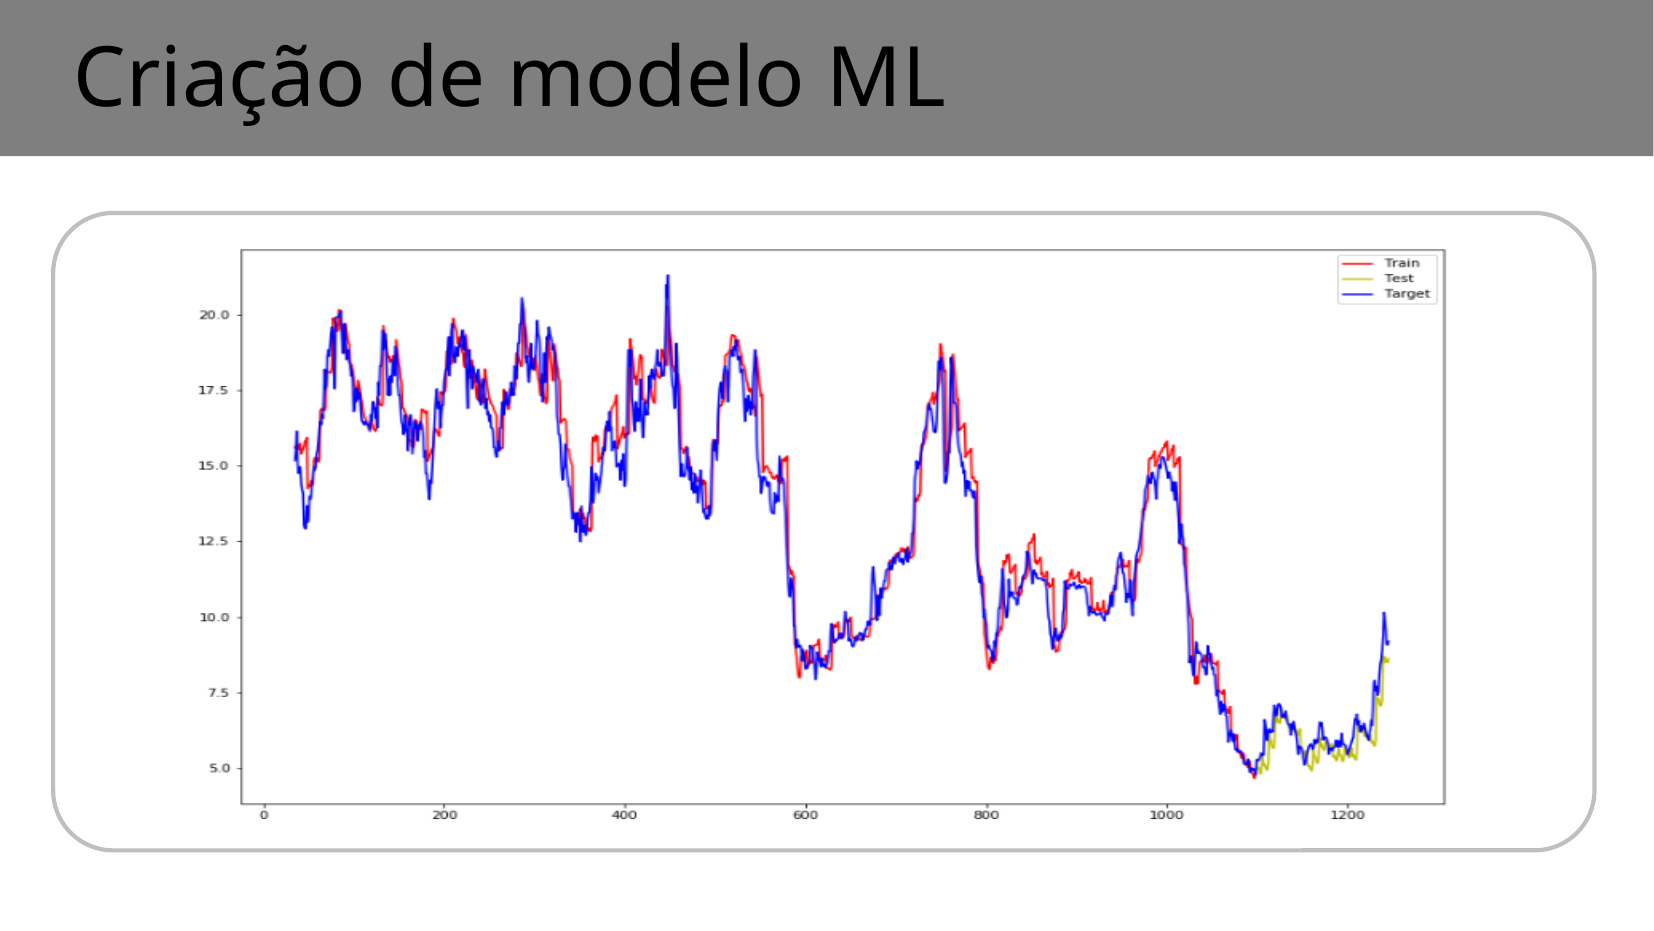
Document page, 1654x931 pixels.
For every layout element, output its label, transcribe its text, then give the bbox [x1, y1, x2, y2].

text_box Criação de modelo ML [59, 9, 1011, 127]
picture [188, 247, 1451, 827]
text_box [0, 0, 1654, 157]
